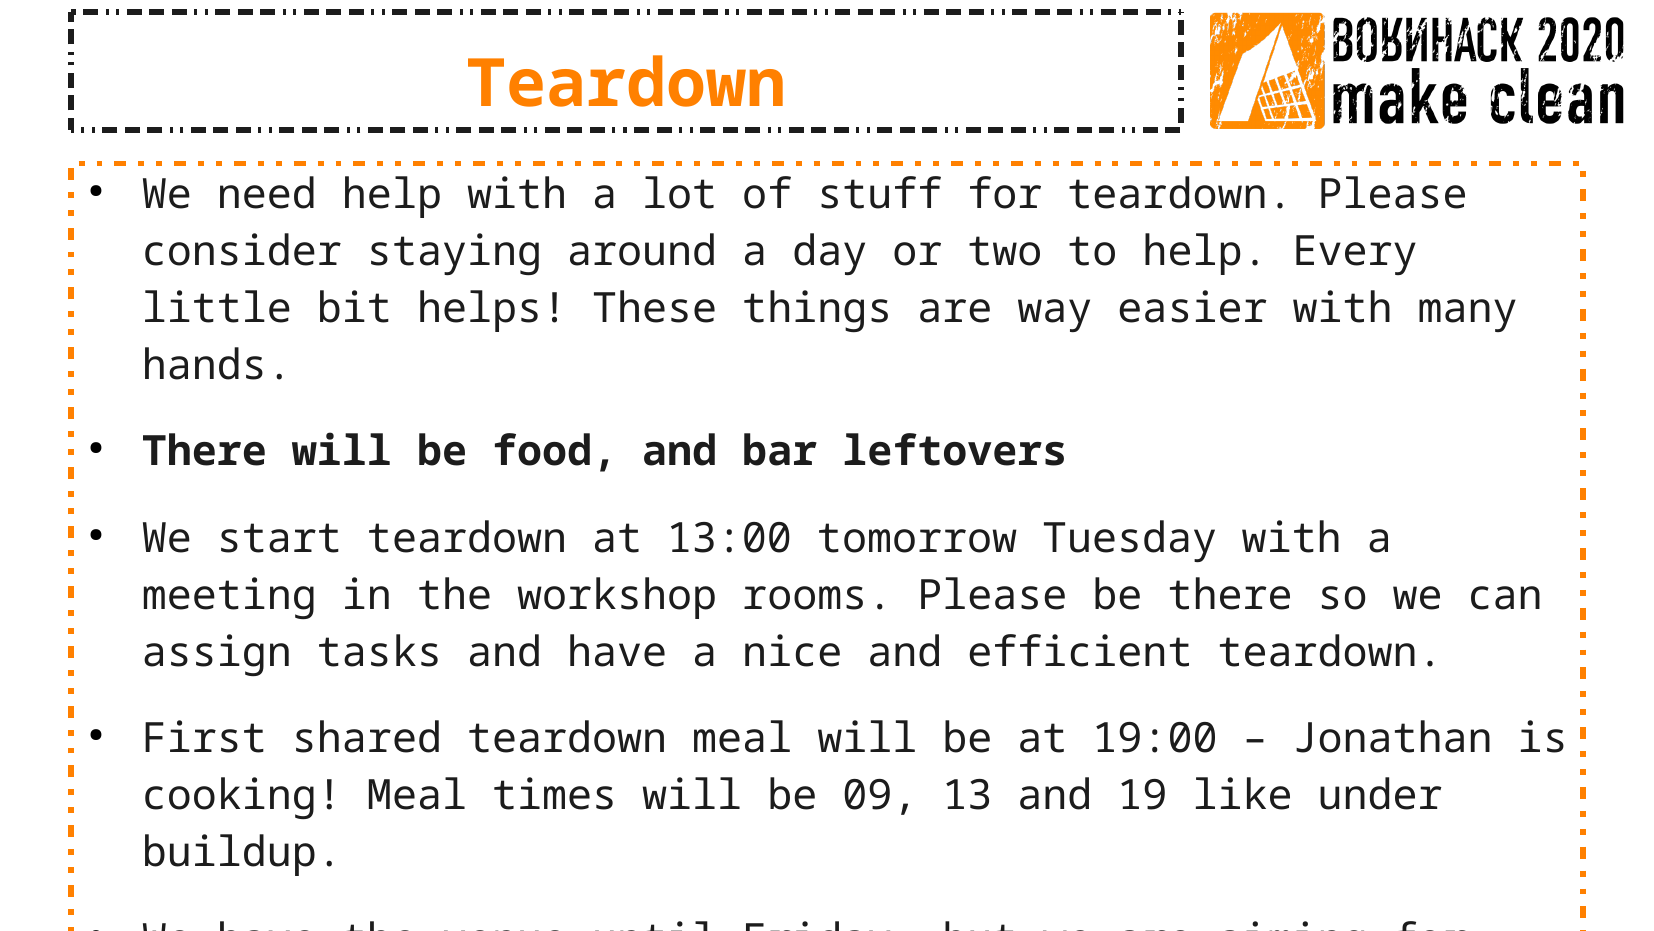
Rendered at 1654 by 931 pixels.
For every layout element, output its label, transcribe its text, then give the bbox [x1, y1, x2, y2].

title Teardown [70, 11, 1182, 130]
subtitle We need help with a lot of stuff for teardown. Please consider staying around a day or two to help. Every little bit helps! These things are way easier with many hands. There will be food, and bar leftovers We start teardown at 13:00 tomorrow Tuesday with a meeting in the workshop rooms. Please be there so we can assign tasks and have a nice and efficient teardown. First shared teardown meal will be at 19:00 – Jonathan is cooking! Meal times will be 09, 13 and 19 like under buildup. We have the venue until Friday, but we are aiming for having most stuff done at the end of Thursday. The tents are getting forklifted and packed into the lorry Thursday, and the lorry itself is picked up Friday. [70, 163, 1583, 929]
picture [1210, 11, 1654, 130]
